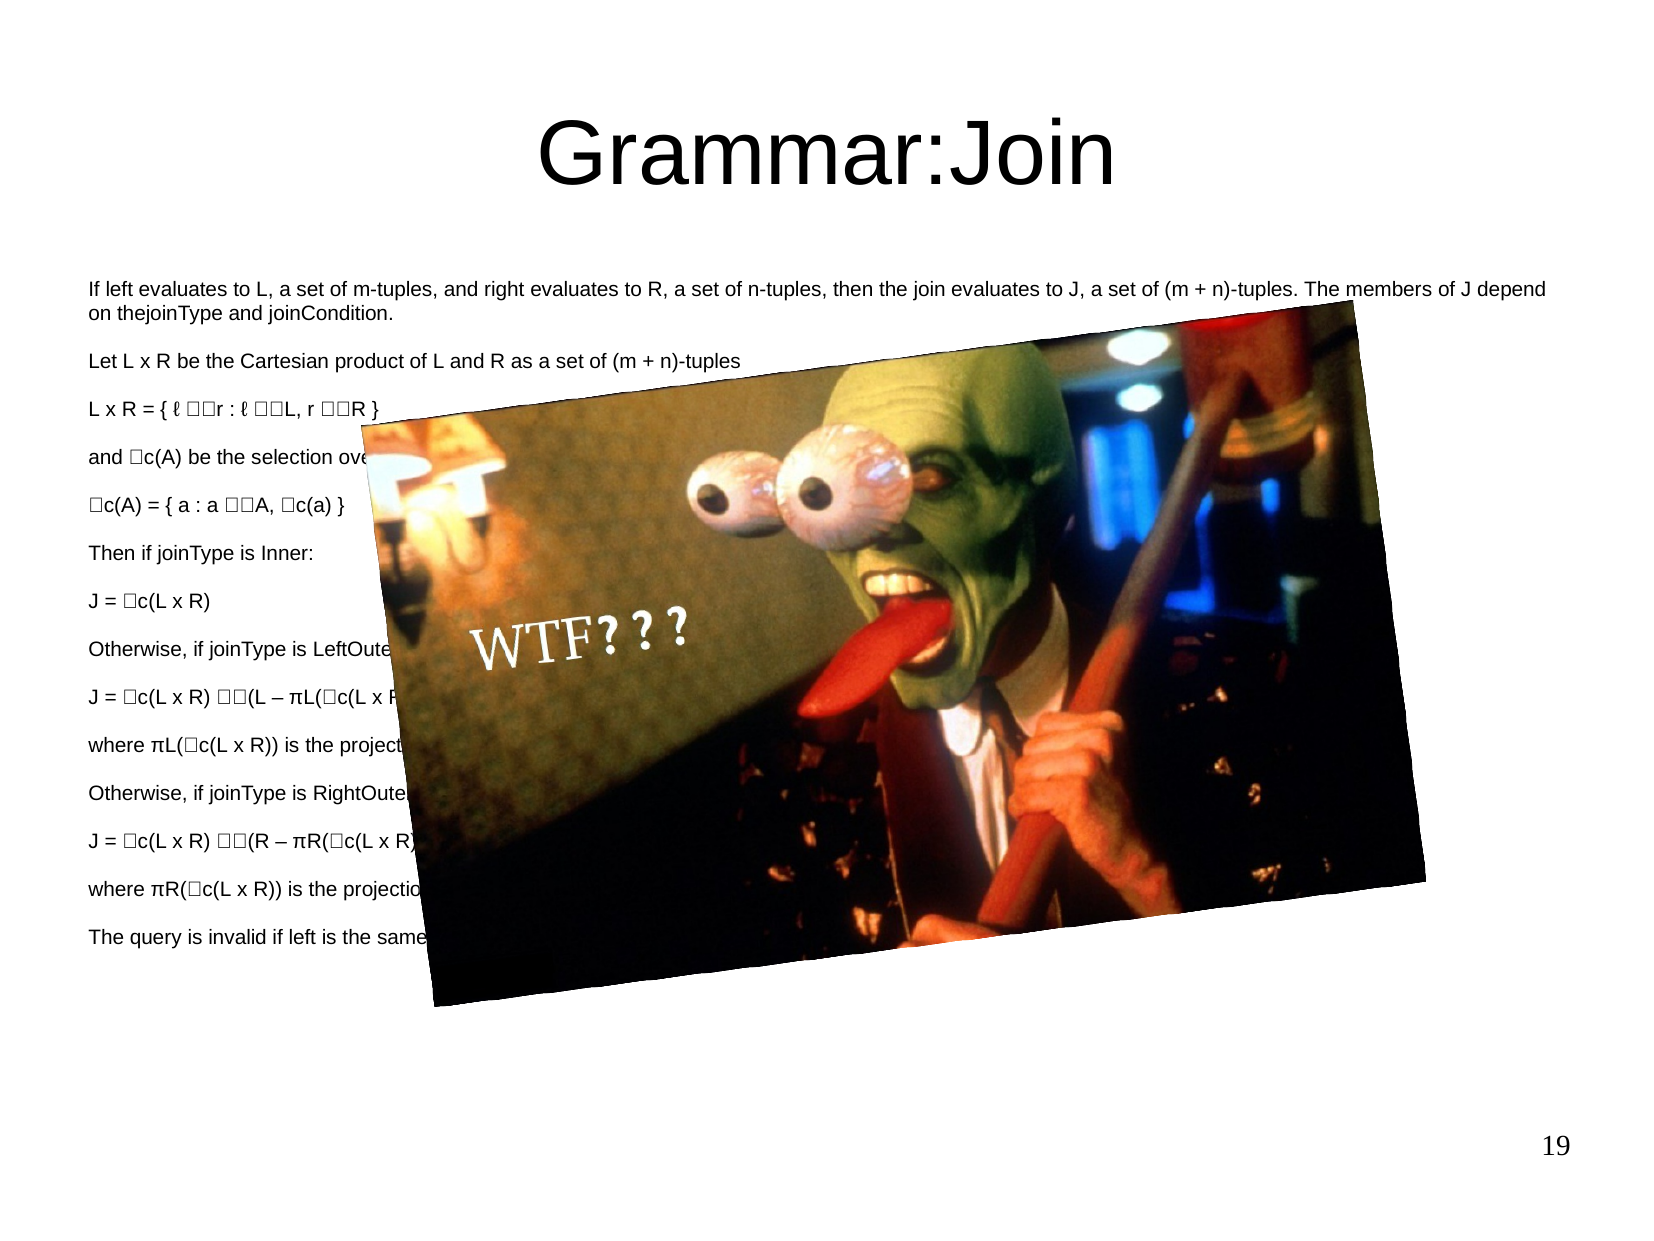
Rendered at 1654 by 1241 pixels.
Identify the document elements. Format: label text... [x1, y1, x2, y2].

title Grammar:Join [82, 49, 1572, 257]
text_box If left evaluates to L, a set of m-tuples, and right evaluates to R, a set of n-tuples, then the join evaluates to J, a set of (m + n)-tuples. The members of J depend on thejoinType and joinCondition. Let L x R be the Cartesian product of L and R as a set of (m + n)-tuples L x R = { ℓ r : ℓ L, r R } and c(A) be the selection over A of its members satisfying joinCondition c c(A) = { a : a A, c(a) } Then if joinType is Inner: J = c(L x R) Otherwise, if joinType is LeftOuter: J = c(L x R) (L – πL(c(L x R))) where πL(c(L x R)) is the projection of the m-tuples contributed by L from the (m + n)-tuples of c(L x R). Otherwise, if joinType is RightOuter: J = c(L x R) (R – πR(c(L x R))) where πR(c(L x R)) is the projection of the n-tuples contributed by R from the (m + n)-tuples of c(L x R). The query is invalid if left is the same source as right. [73, 270, 1591, 1009]
picture [360, 300, 1426, 1007]
